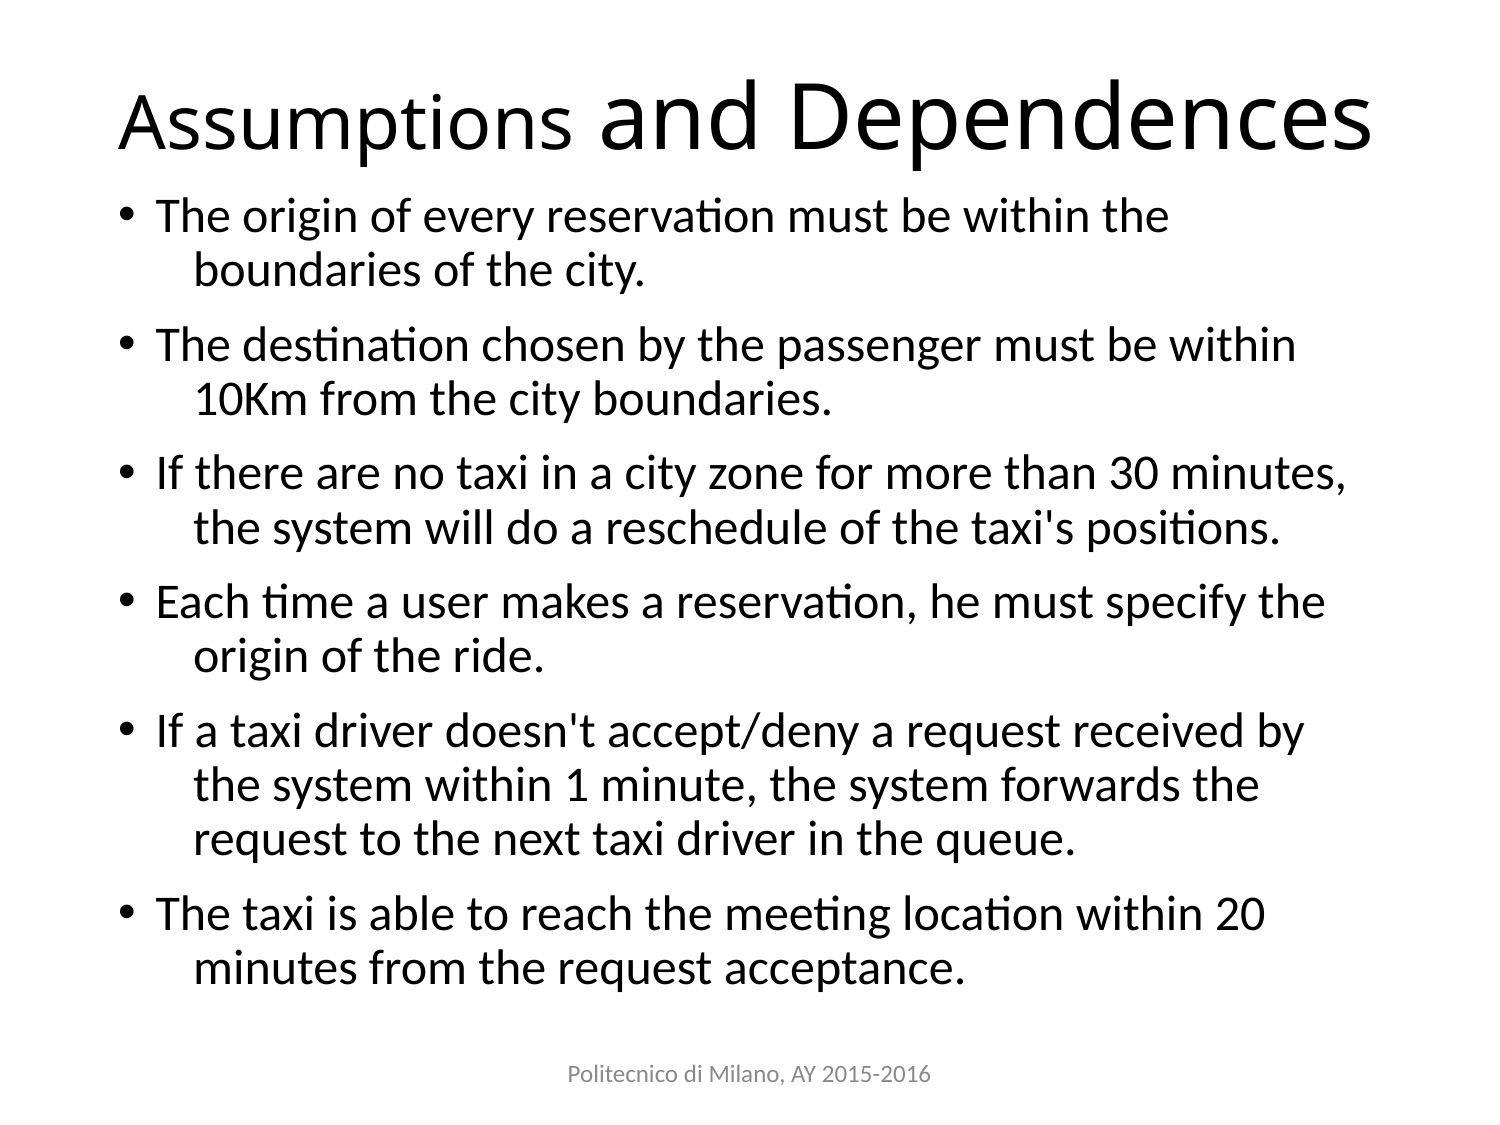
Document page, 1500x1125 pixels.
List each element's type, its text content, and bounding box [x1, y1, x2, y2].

text_box Politecnico di Milano, AY 2015-2016 [496, 1042, 1004, 1103]
title Assumptions and Dependences [103, 58, 1397, 181]
list The origin of every reservation must be within the boundaries of the city. The destination chosen by the passenger must be within 10Km from the city boundaries. If there are no taxi in a city zone for more than 30 minutes, the system will do a reschedule of the taxi's positions. Each time a user makes a reservation, he must specify the origin of the ride. If a taxi driver doesn't accept/deny a request received by the system within 1 minute, the system forwards the request to the next taxi driver in the queue. The taxi is able to reach the meeting location within 20 minutes from the request acceptance. [103, 181, 1397, 1014]
